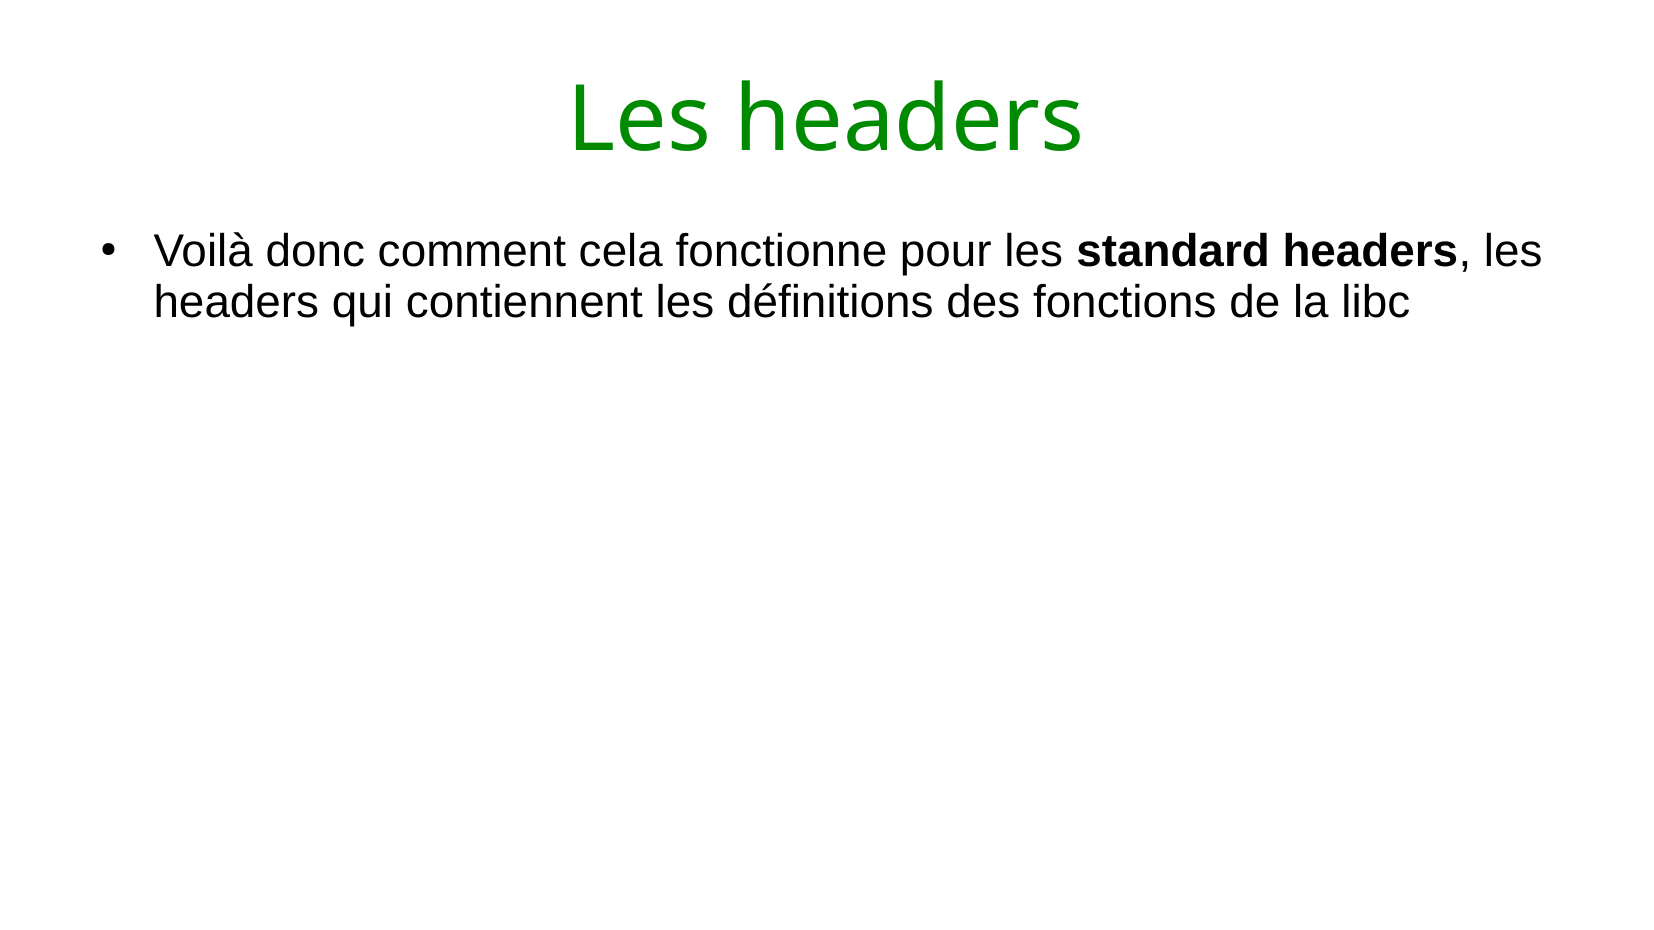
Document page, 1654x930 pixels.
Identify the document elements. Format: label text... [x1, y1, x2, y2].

list Voilà donc comment cela fonctionne pour les standard headers, les headers qui contiennent les définitions des fonctions de la libc [82, 224, 1571, 930]
title Les headers [82, 37, 1571, 193]
